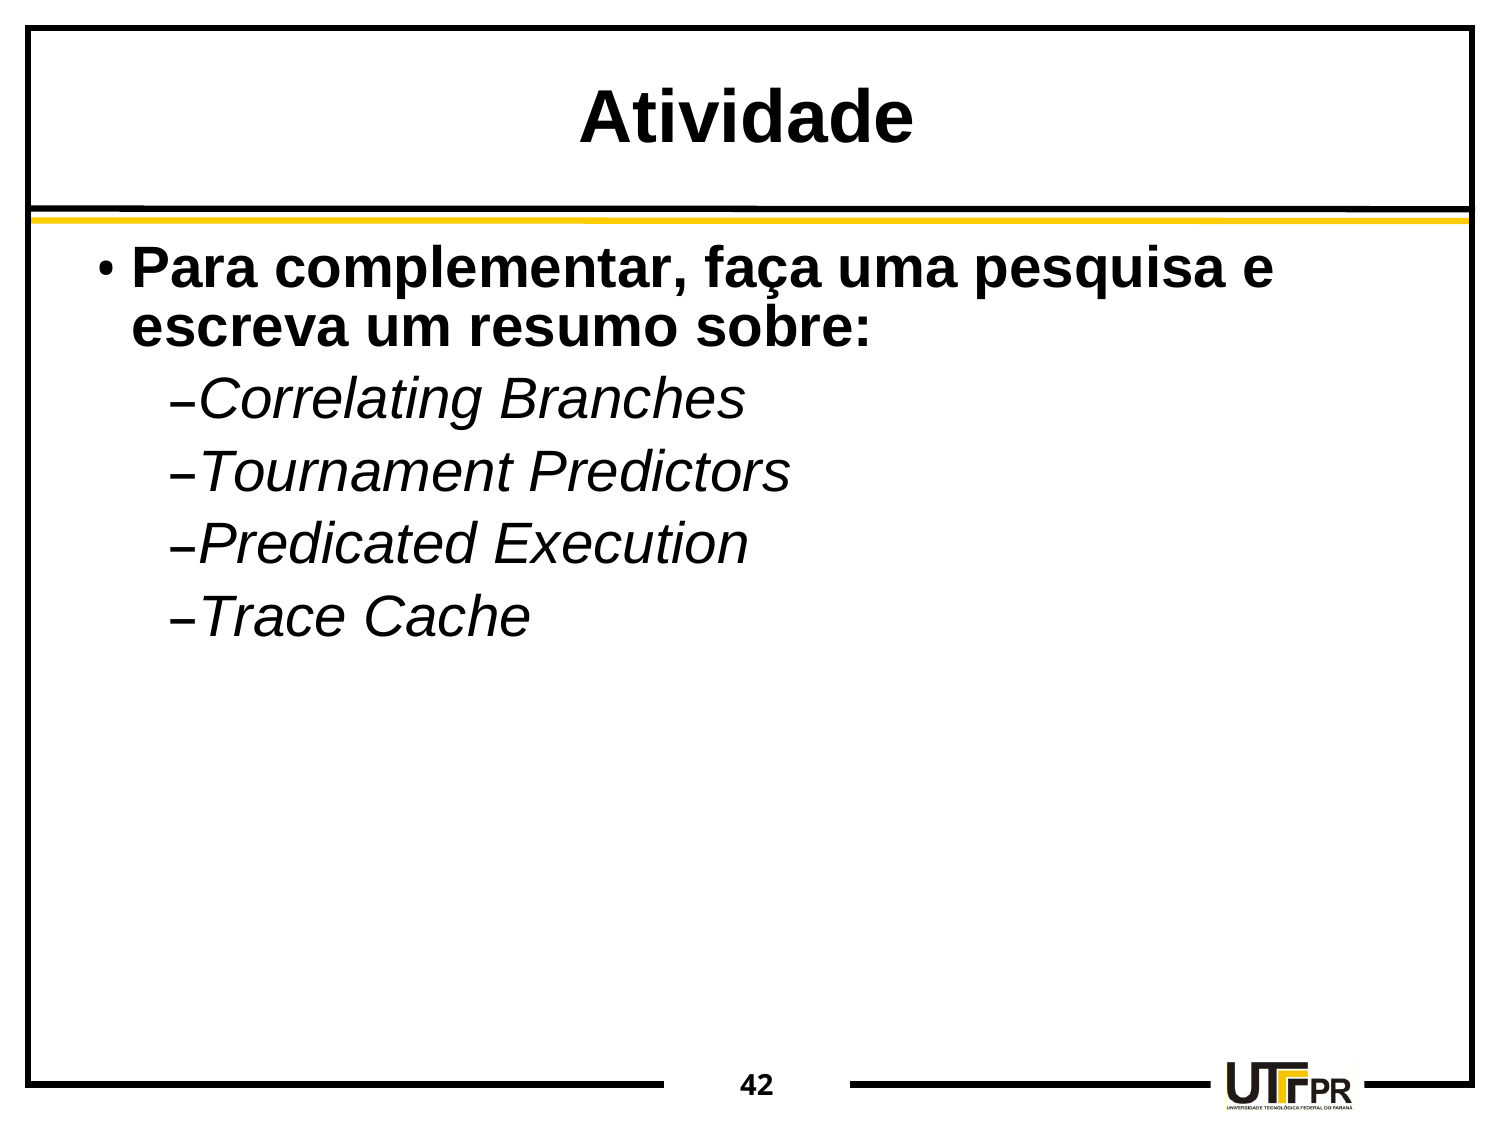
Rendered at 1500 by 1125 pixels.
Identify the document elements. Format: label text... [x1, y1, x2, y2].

picture [1226, 1062, 1353, 1110]
title Atividade [23, 35, 1471, 201]
list Para complementar, faça uma pesquisa e escreva um resumo sobre: Correlating Branches Tournament Predictors Predicated Execution Trace Cache [43, 233, 1398, 901]
